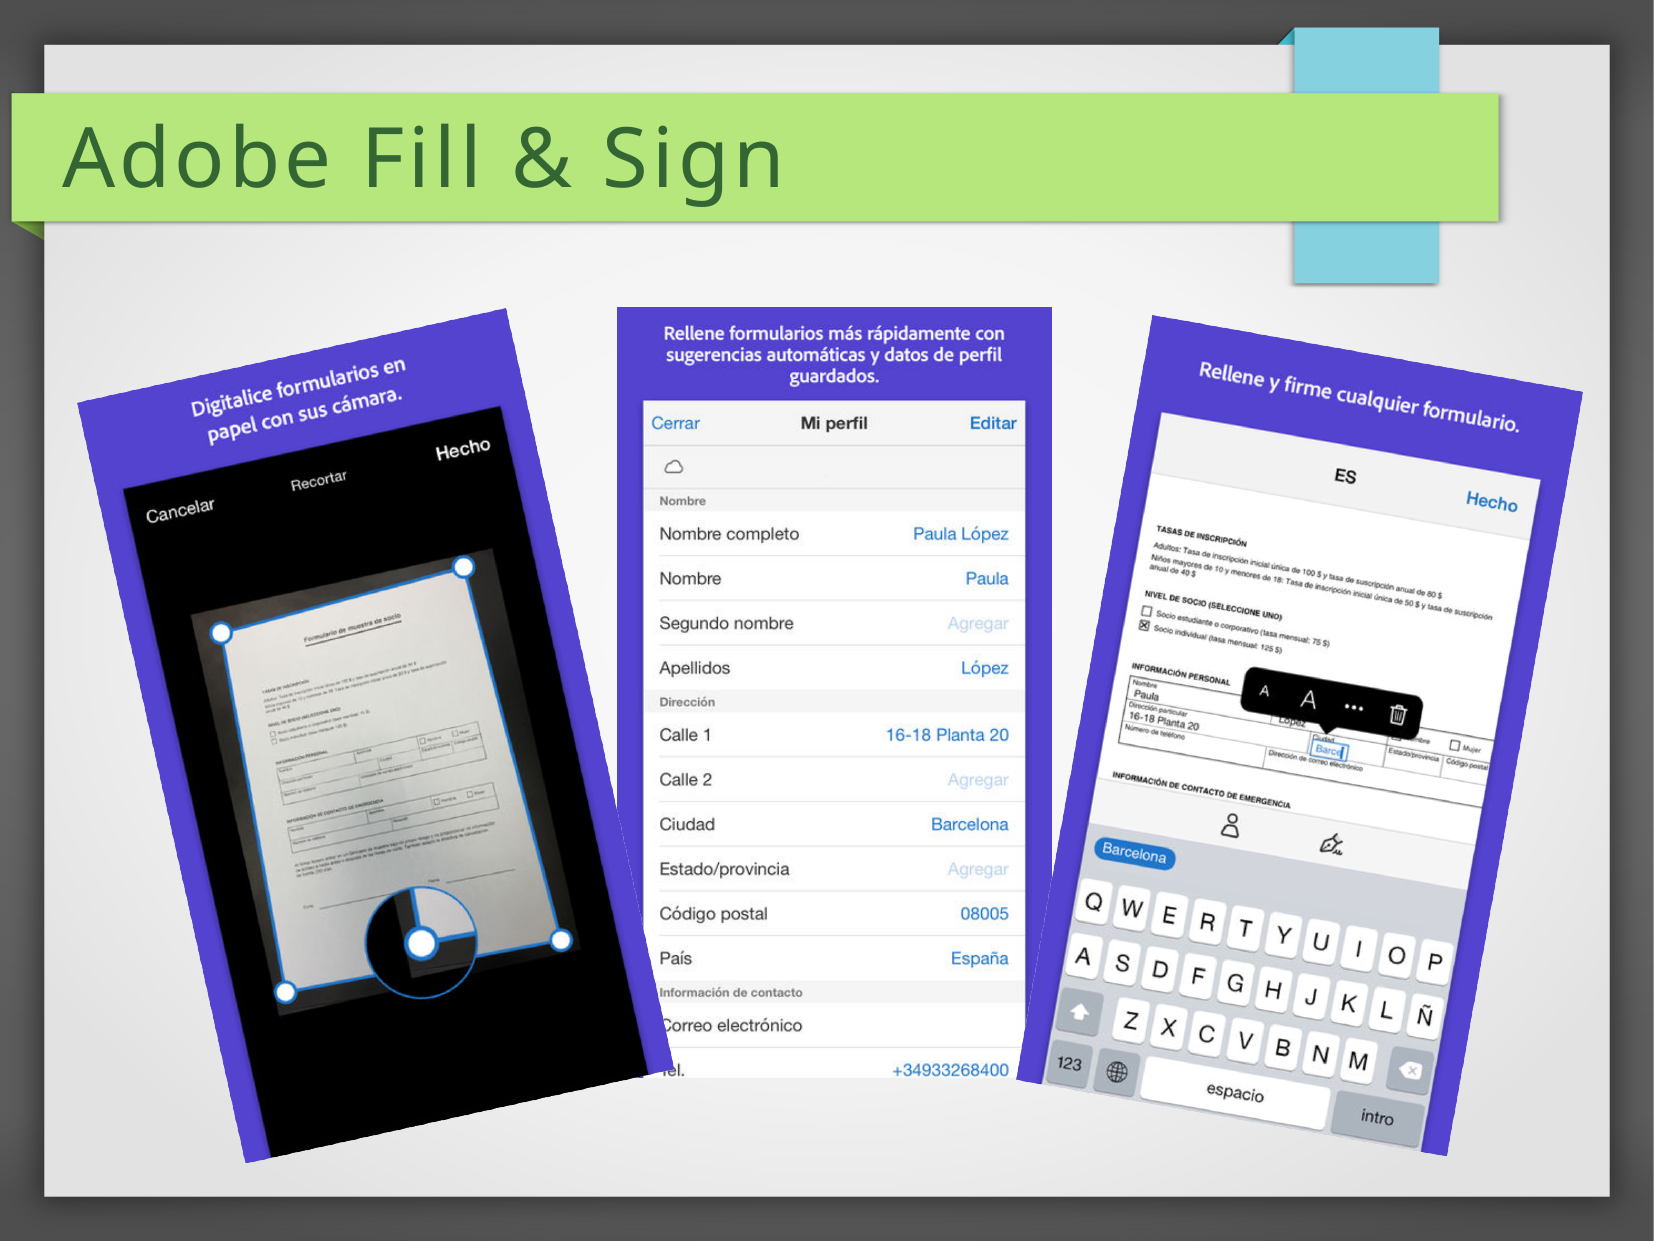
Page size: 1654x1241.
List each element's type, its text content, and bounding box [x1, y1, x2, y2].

text_box Adobe Fill & Sign [47, 94, 1489, 217]
picture [0, 0, 1654, 1241]
